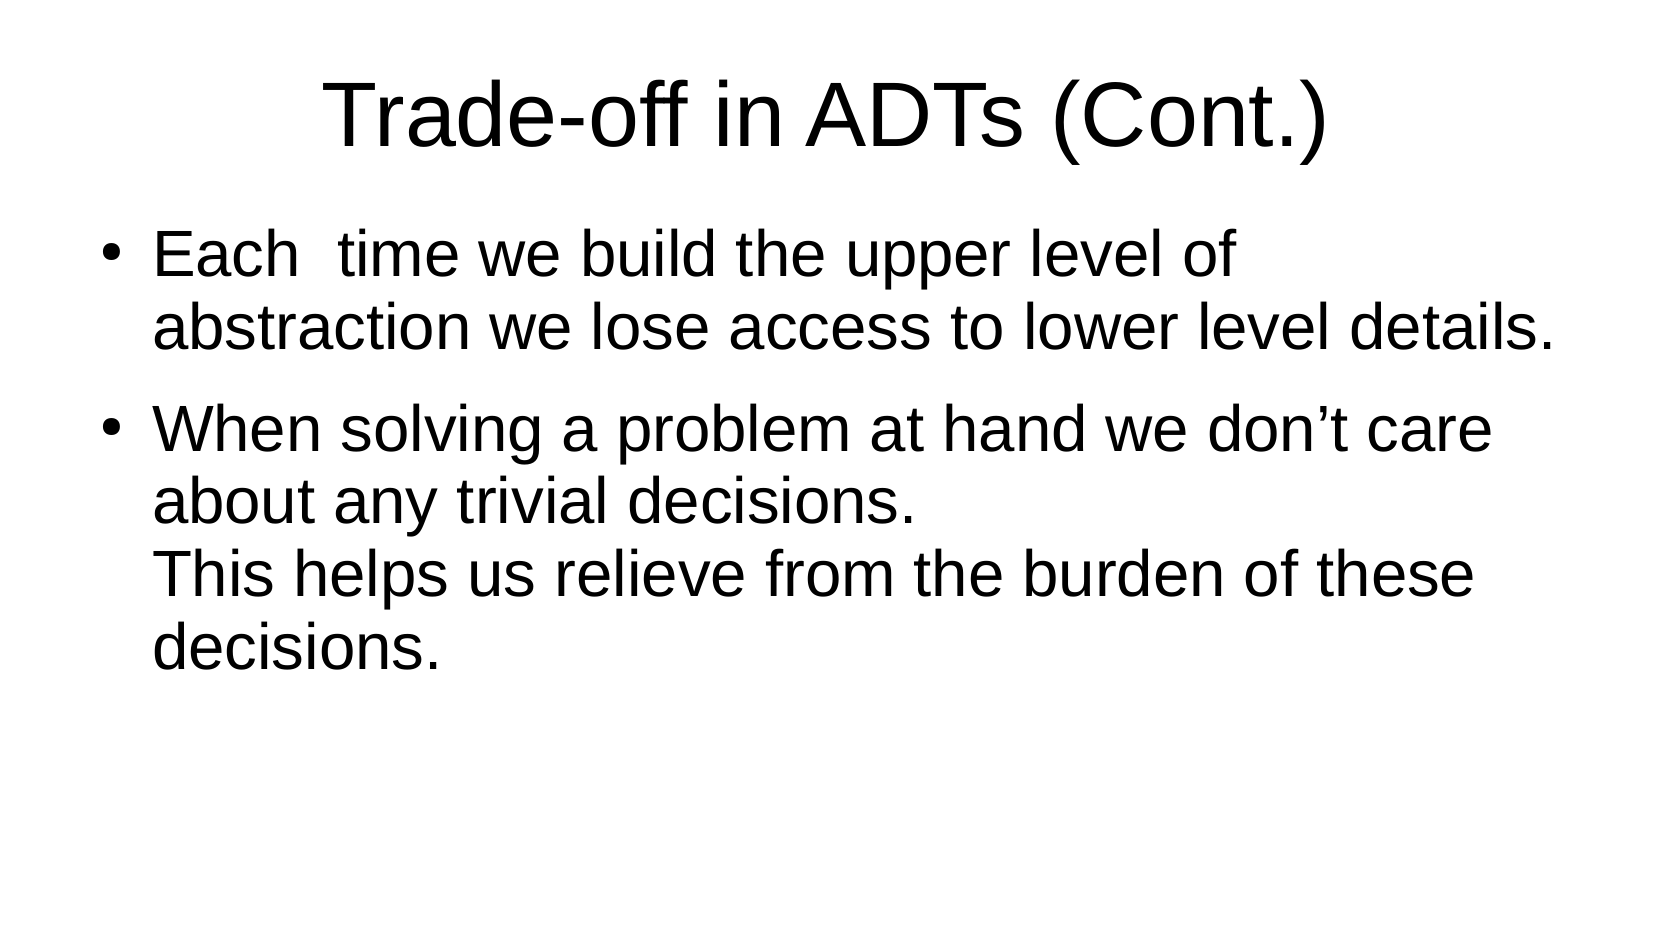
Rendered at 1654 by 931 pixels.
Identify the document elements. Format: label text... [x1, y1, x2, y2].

title Trade-off in ADTs (Cont.) [82, 37, 1571, 193]
list Each time we build the upper level of abstraction we lose access to lower level details. When solving a problem at hand we don’t care about any trivial decisions. This helps us relieve from the burden of these decisions. [82, 217, 1571, 758]
